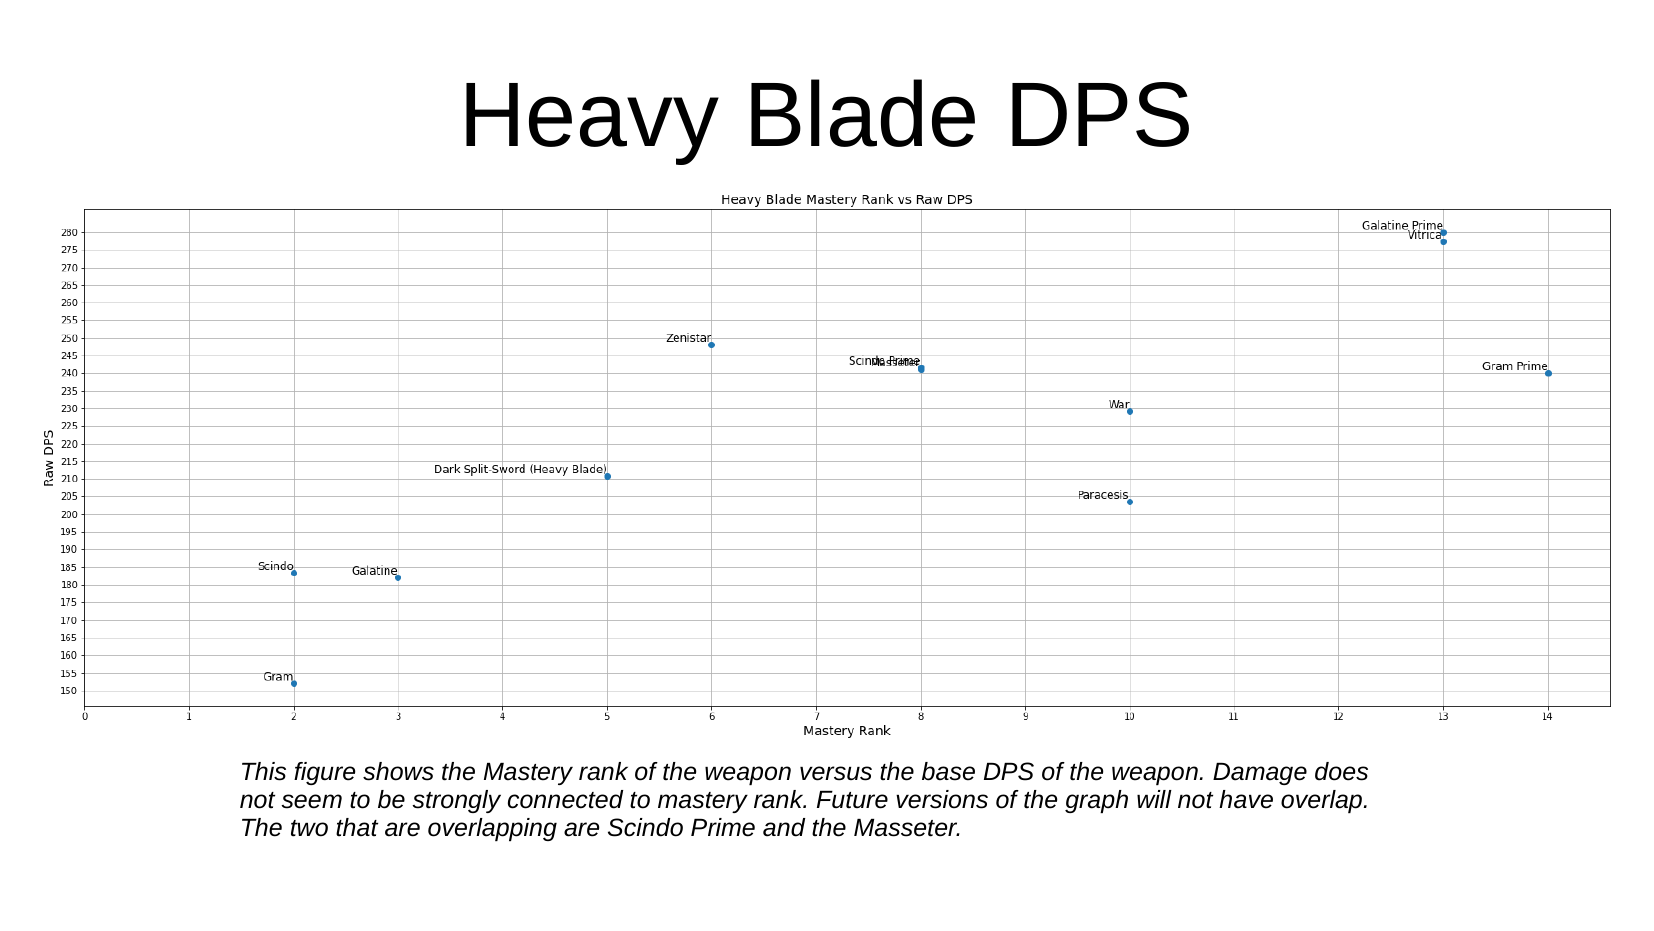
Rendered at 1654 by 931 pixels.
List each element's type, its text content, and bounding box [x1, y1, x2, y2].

text_box This figure shows the Mastery rank of the weapon versus the base DPS of the weapon. Damage does not seem to be strongly connected to mastery rank. Future versions of the graph will not have overlap. The two that are overlapping are Scindo Prime and the Masseter. [225, 750, 1388, 863]
title Heavy Blade DPS [82, 37, 1571, 187]
picture [37, 187, 1616, 744]
